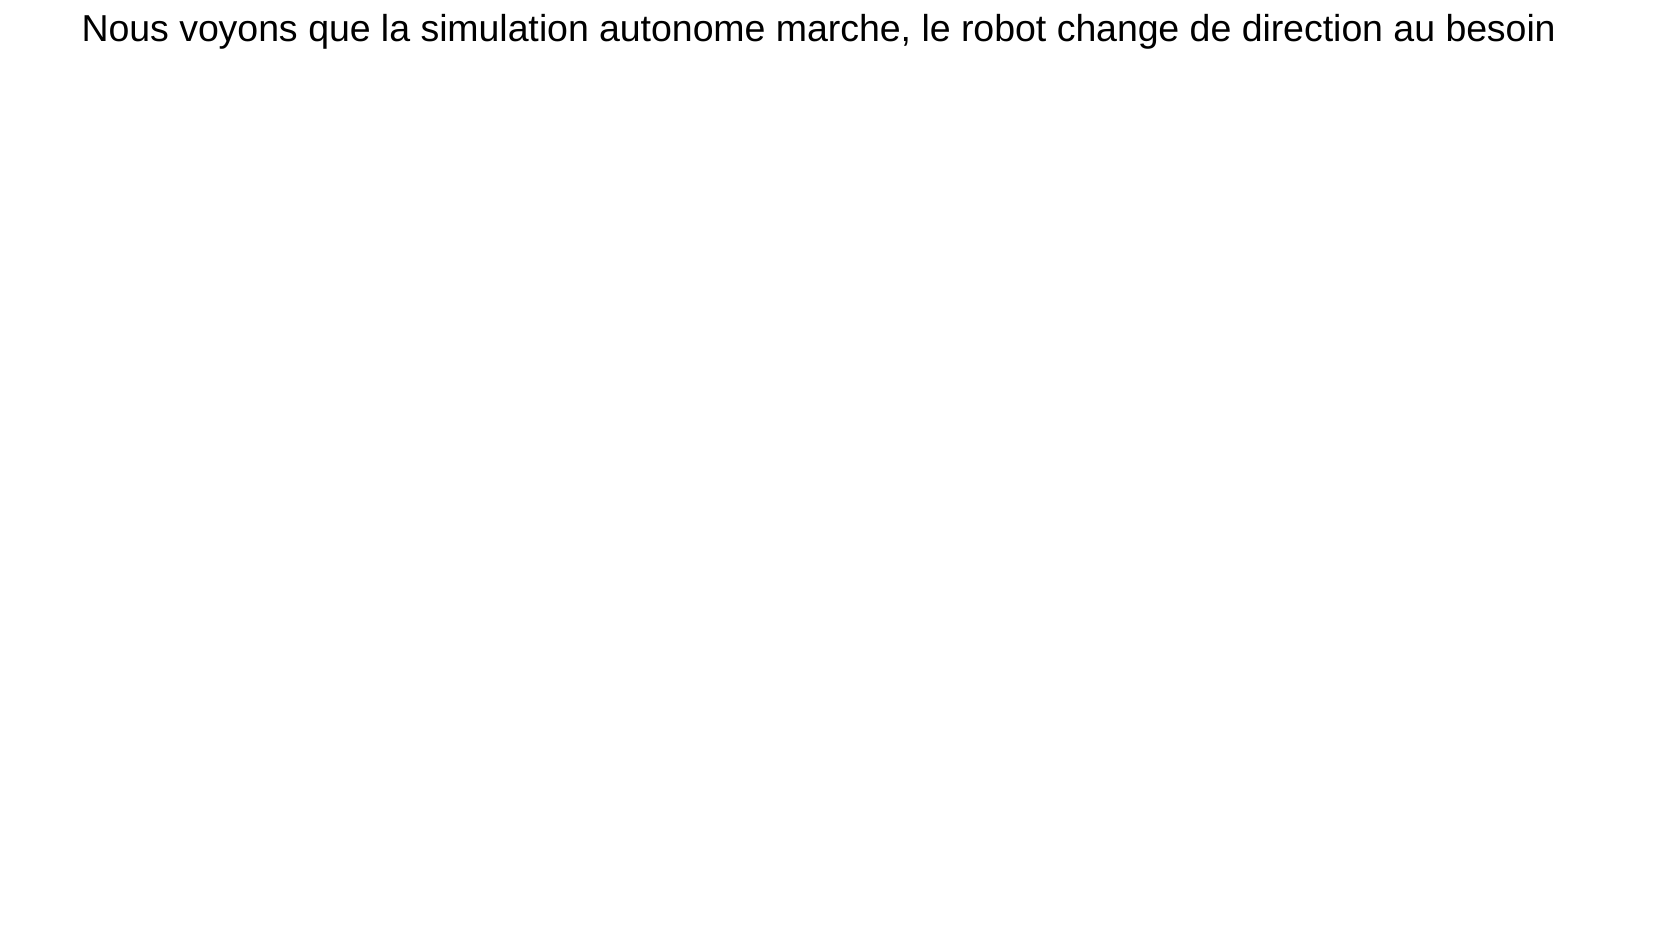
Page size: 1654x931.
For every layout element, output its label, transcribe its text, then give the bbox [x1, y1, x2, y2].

text_box Nous voyons que la simulation autonome marche, le robot change de direction au besoin [66, 0, 1571, 57]
